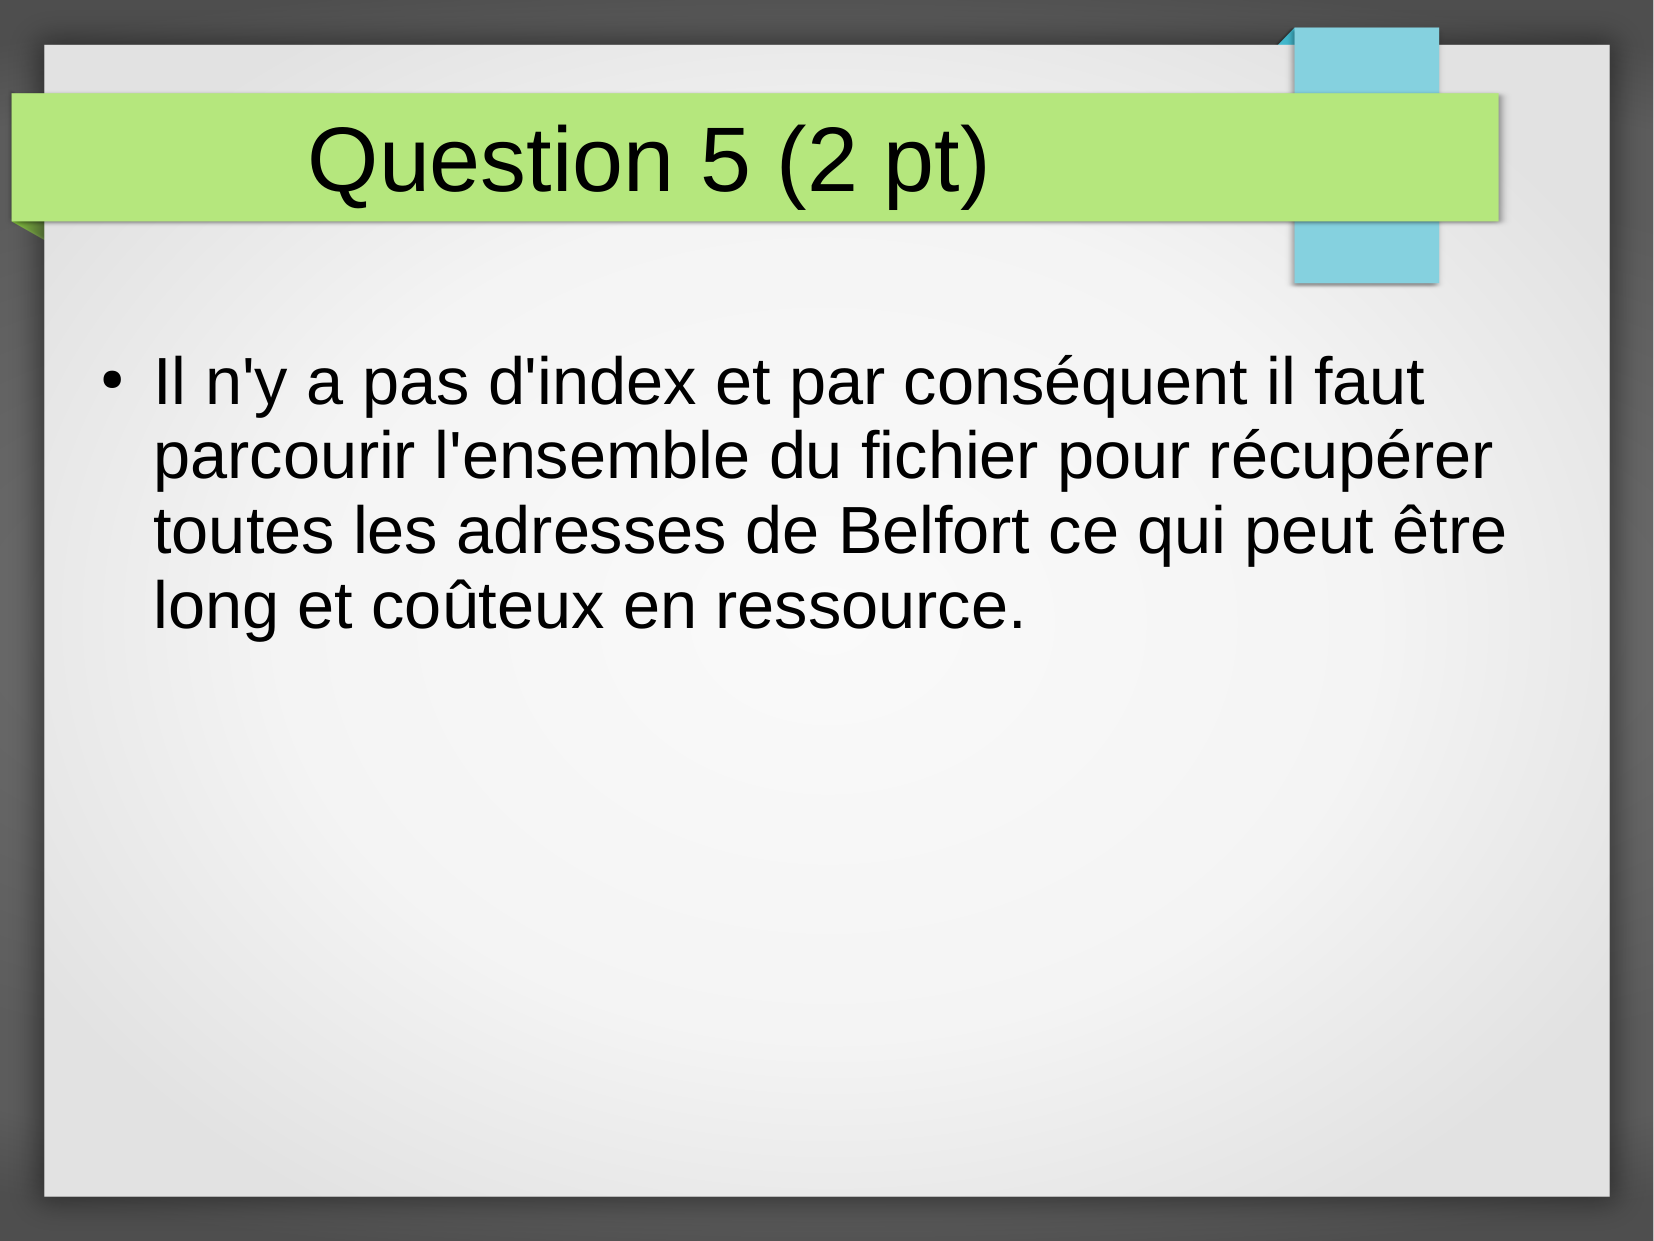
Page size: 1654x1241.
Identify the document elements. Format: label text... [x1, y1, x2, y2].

list Il n'y a pas d'index et par conséquent il faut parcourir l'ensemble du fichier pour récupérer toutes les adresses de Belfort ce qui peut être long et coûteux en ressource. [82, 343, 1538, 1063]
picture [0, 0, 1654, 1241]
title Question 5 (2 pt) [70, 106, 1229, 213]
